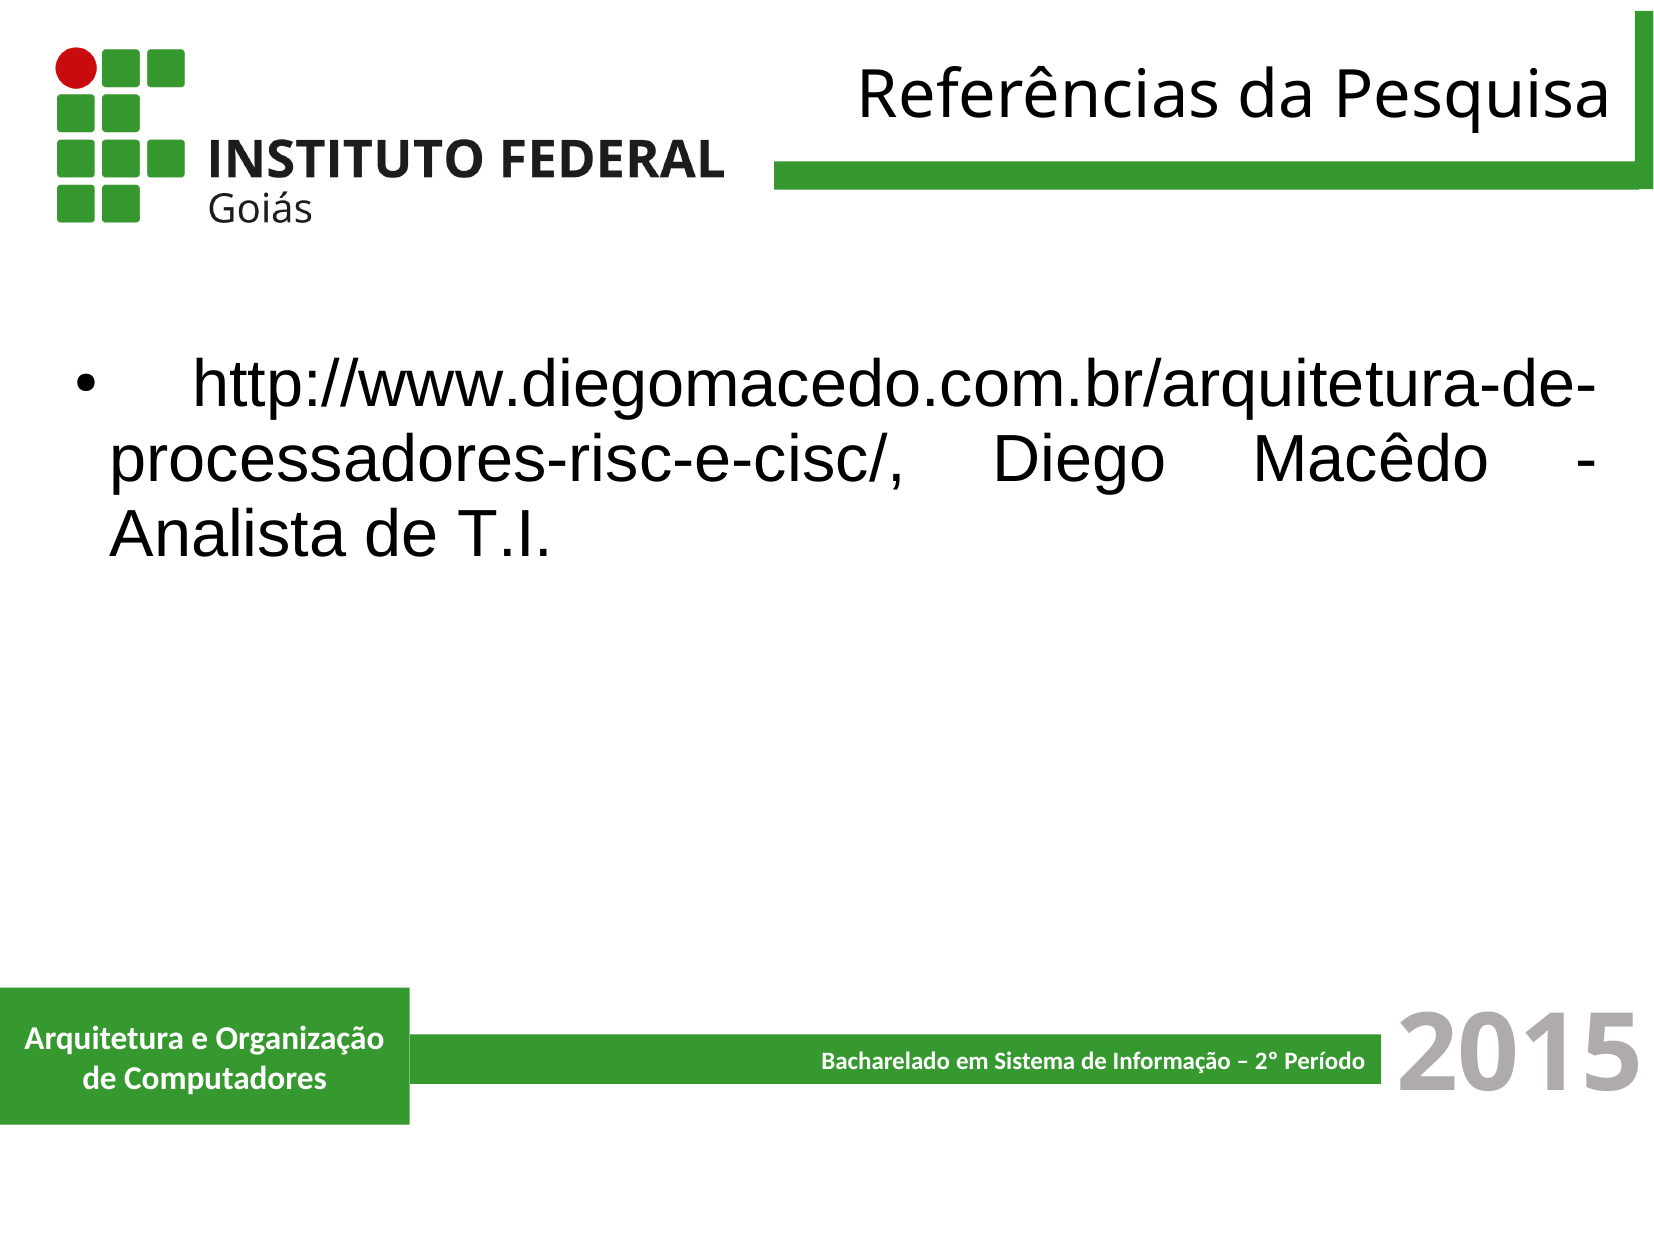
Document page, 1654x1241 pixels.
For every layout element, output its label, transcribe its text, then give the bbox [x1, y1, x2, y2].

text_box [774, 10, 1654, 190]
text_box Referências da Pesquisa [860, 42, 1610, 138]
text_box Arquitetura e Organização de Computadores [0, 987, 410, 1125]
text_box Bacharelado em Sistema de Informação – 2º Período [410, 1034, 1382, 1084]
text_box http://www.diegomacedo.com.br/arquitetura-de-processadores-risc-e-cisc/, Diego Macêdo - Analista de T.I. [59, 264, 1615, 940]
picture [5, 5, 774, 265]
text_box 2015 [1381, 975, 1648, 1125]
